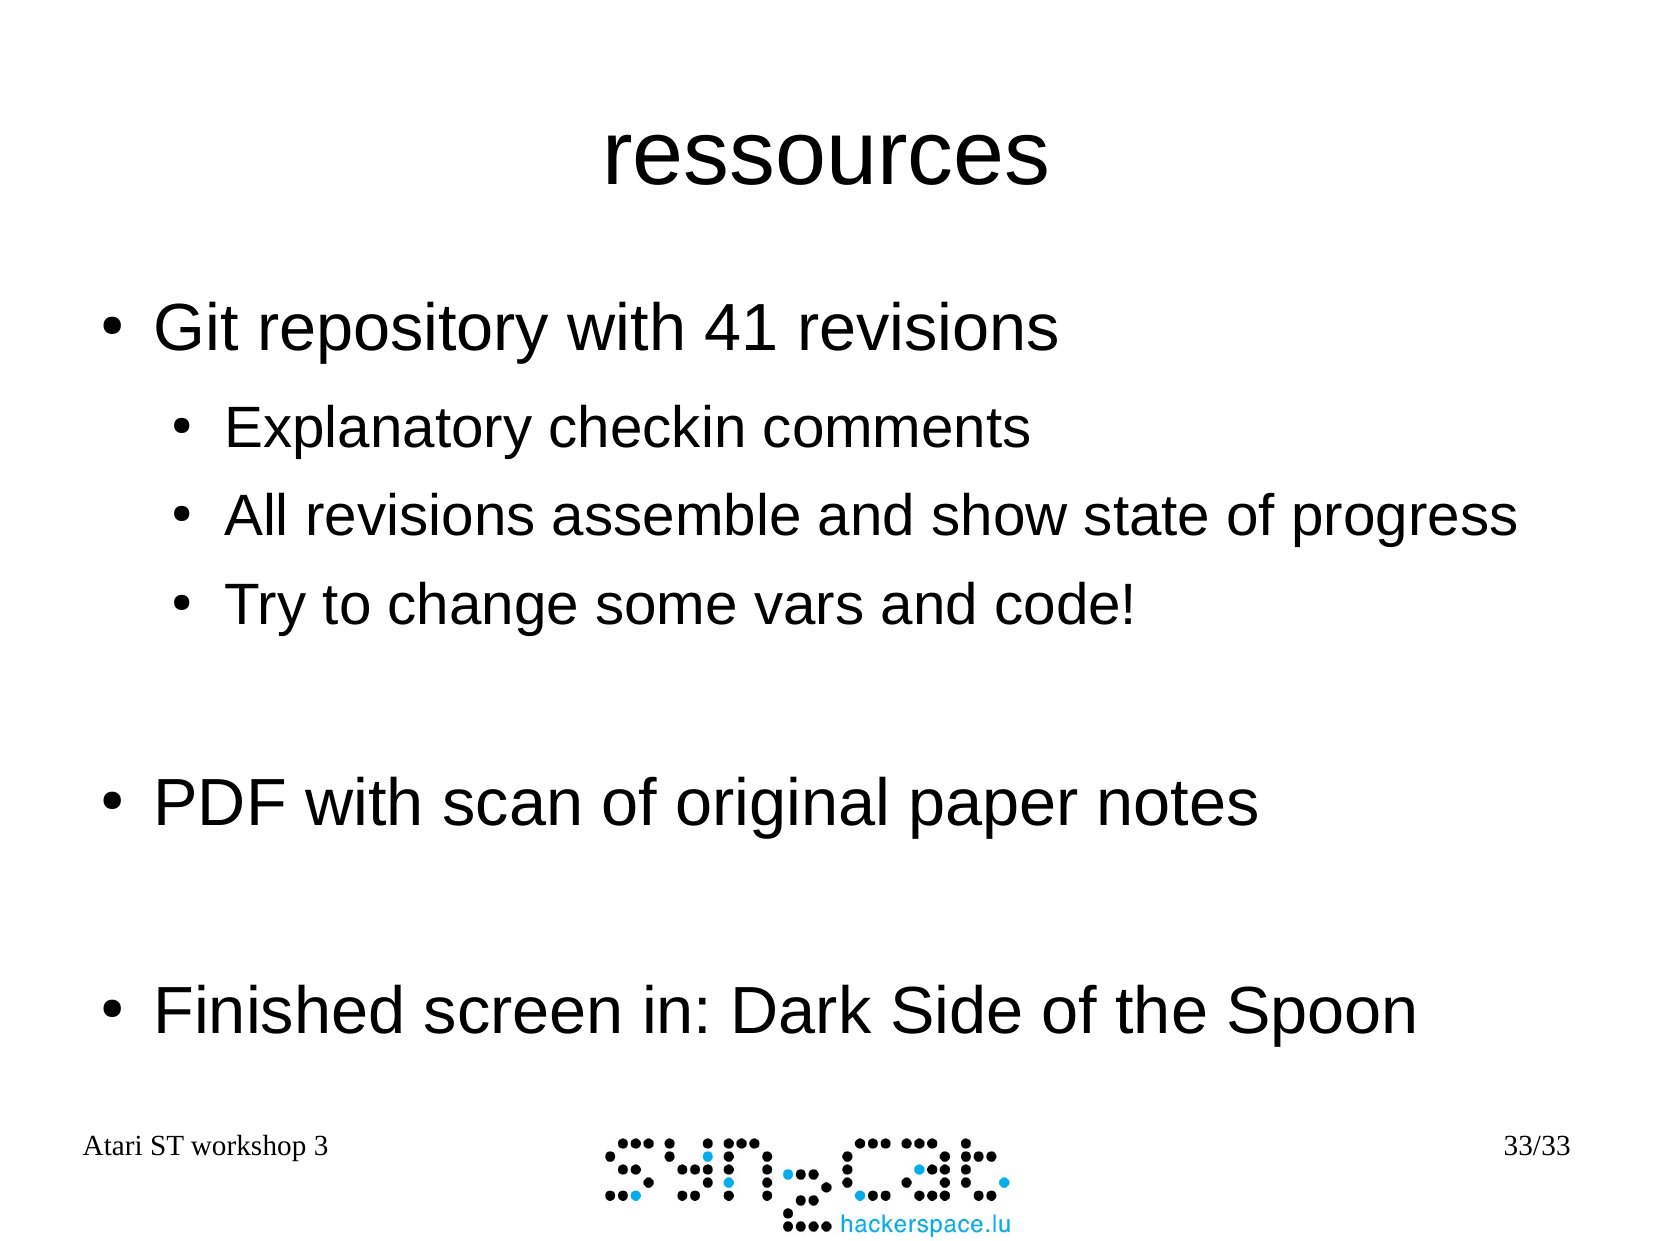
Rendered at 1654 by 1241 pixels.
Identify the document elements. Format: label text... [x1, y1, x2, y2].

list Git repository with 41 revisions Explanatory checkin comments All revisions assemble and show state of progress Try to change some vars and code! PDF with scan of original paper notes Finished screen in: Dark Side of the Spoon [82, 290, 1571, 1109]
picture [600, 1124, 1025, 1241]
title ressources [82, 49, 1571, 257]
